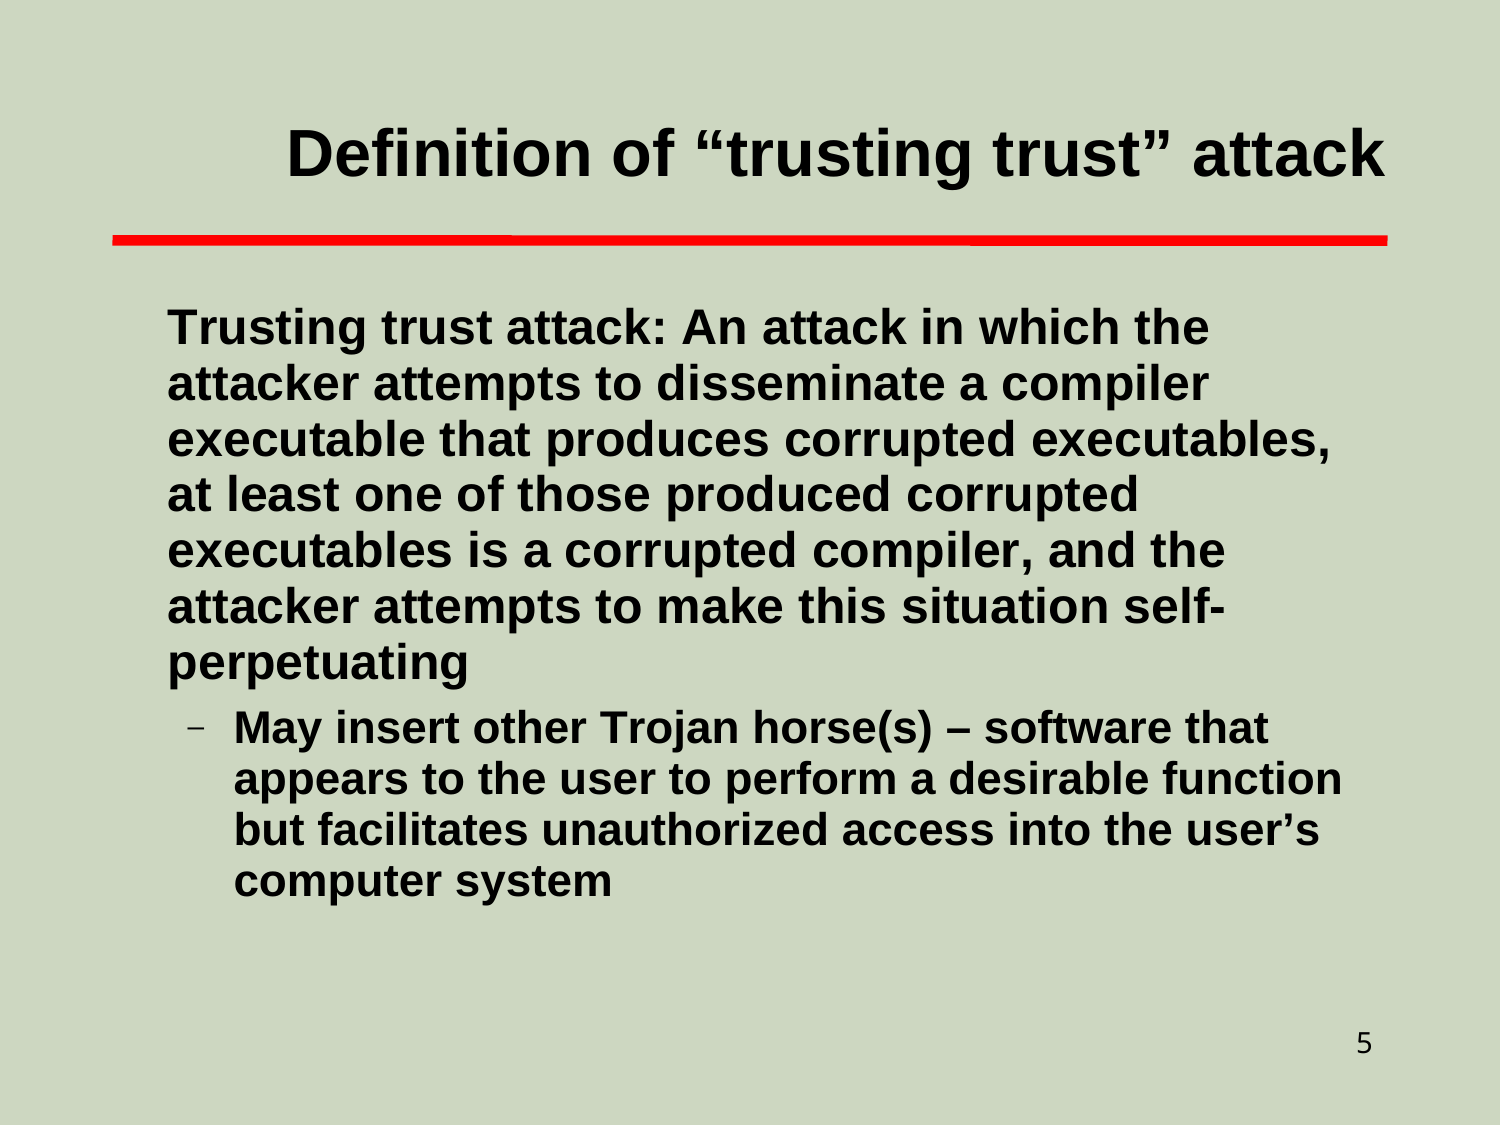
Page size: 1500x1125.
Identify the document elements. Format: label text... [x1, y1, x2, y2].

title Definition of “trusting trust” attack [124, 93, 1387, 216]
list Trusting trust attack: An attack in which the attacker attempts to disseminate a compiler executable that produces corrupted executables, at least one of those produced corrupted executables is a corrupted compiler, and the attacker attempts to make this situation self-perpetuating May insert other Trojan horse(s) – software that appears to the user to perform a desirable function but facilitates unauthorized access into the user’s computer system [112, 299, 1387, 1099]
